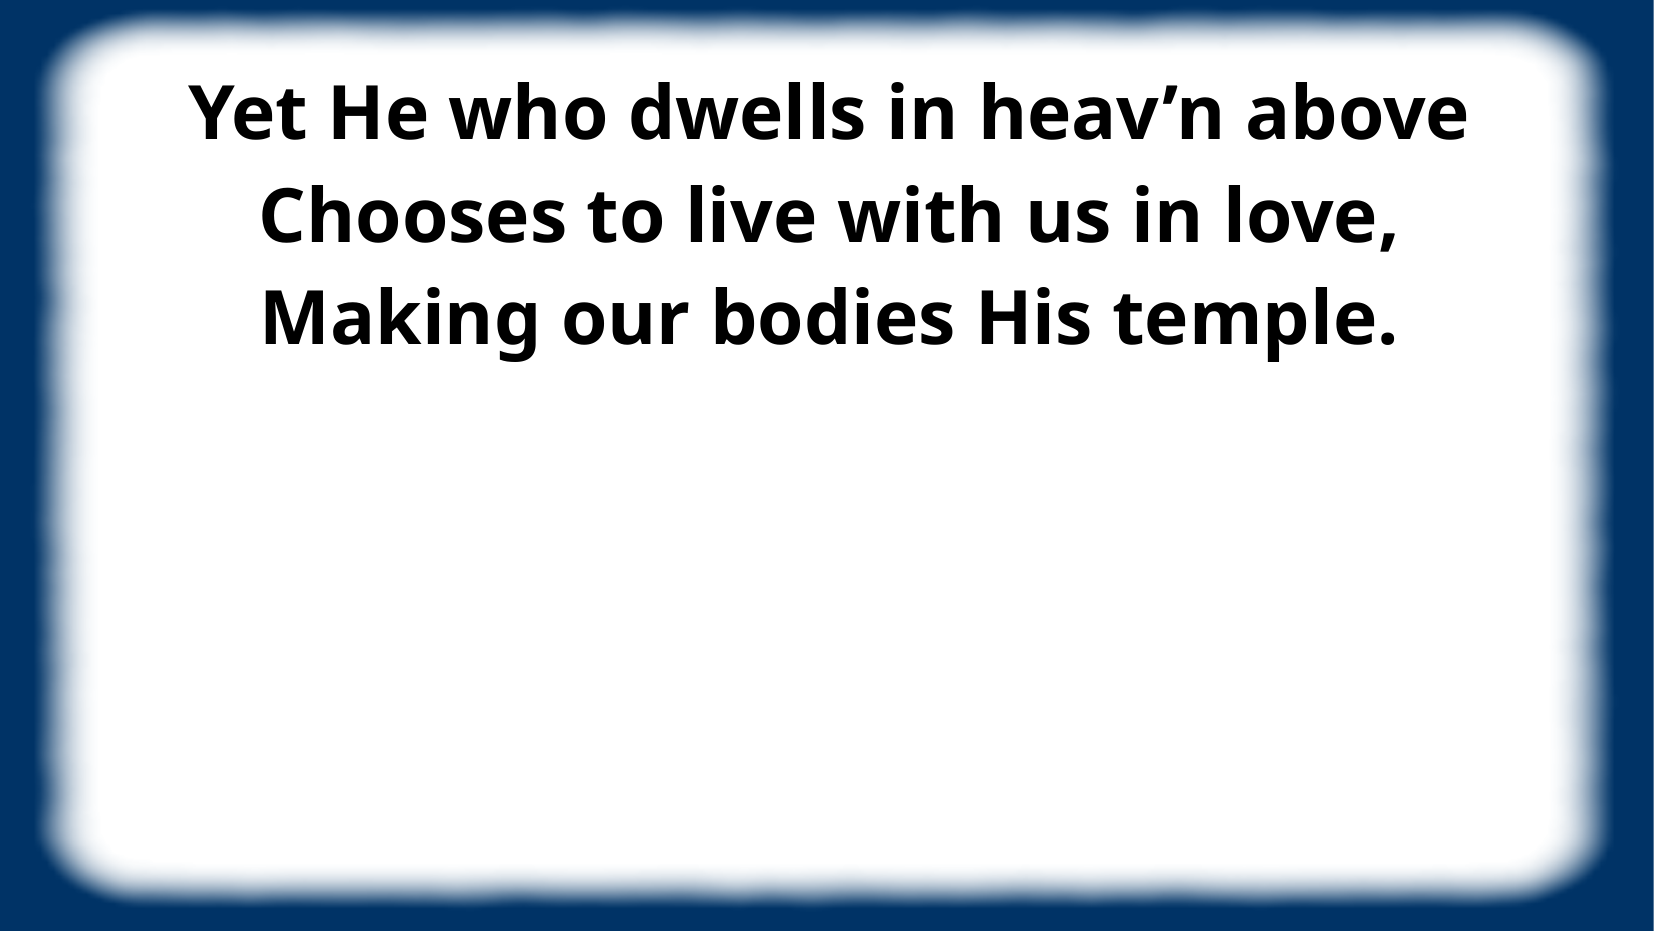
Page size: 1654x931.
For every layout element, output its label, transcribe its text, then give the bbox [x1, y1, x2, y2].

picture [0, 0, 1654, 931]
text_box Yet He who dwells in heav’n above Chooses to live with us in love, Making our bodies His temple. [87, 52, 1573, 366]
